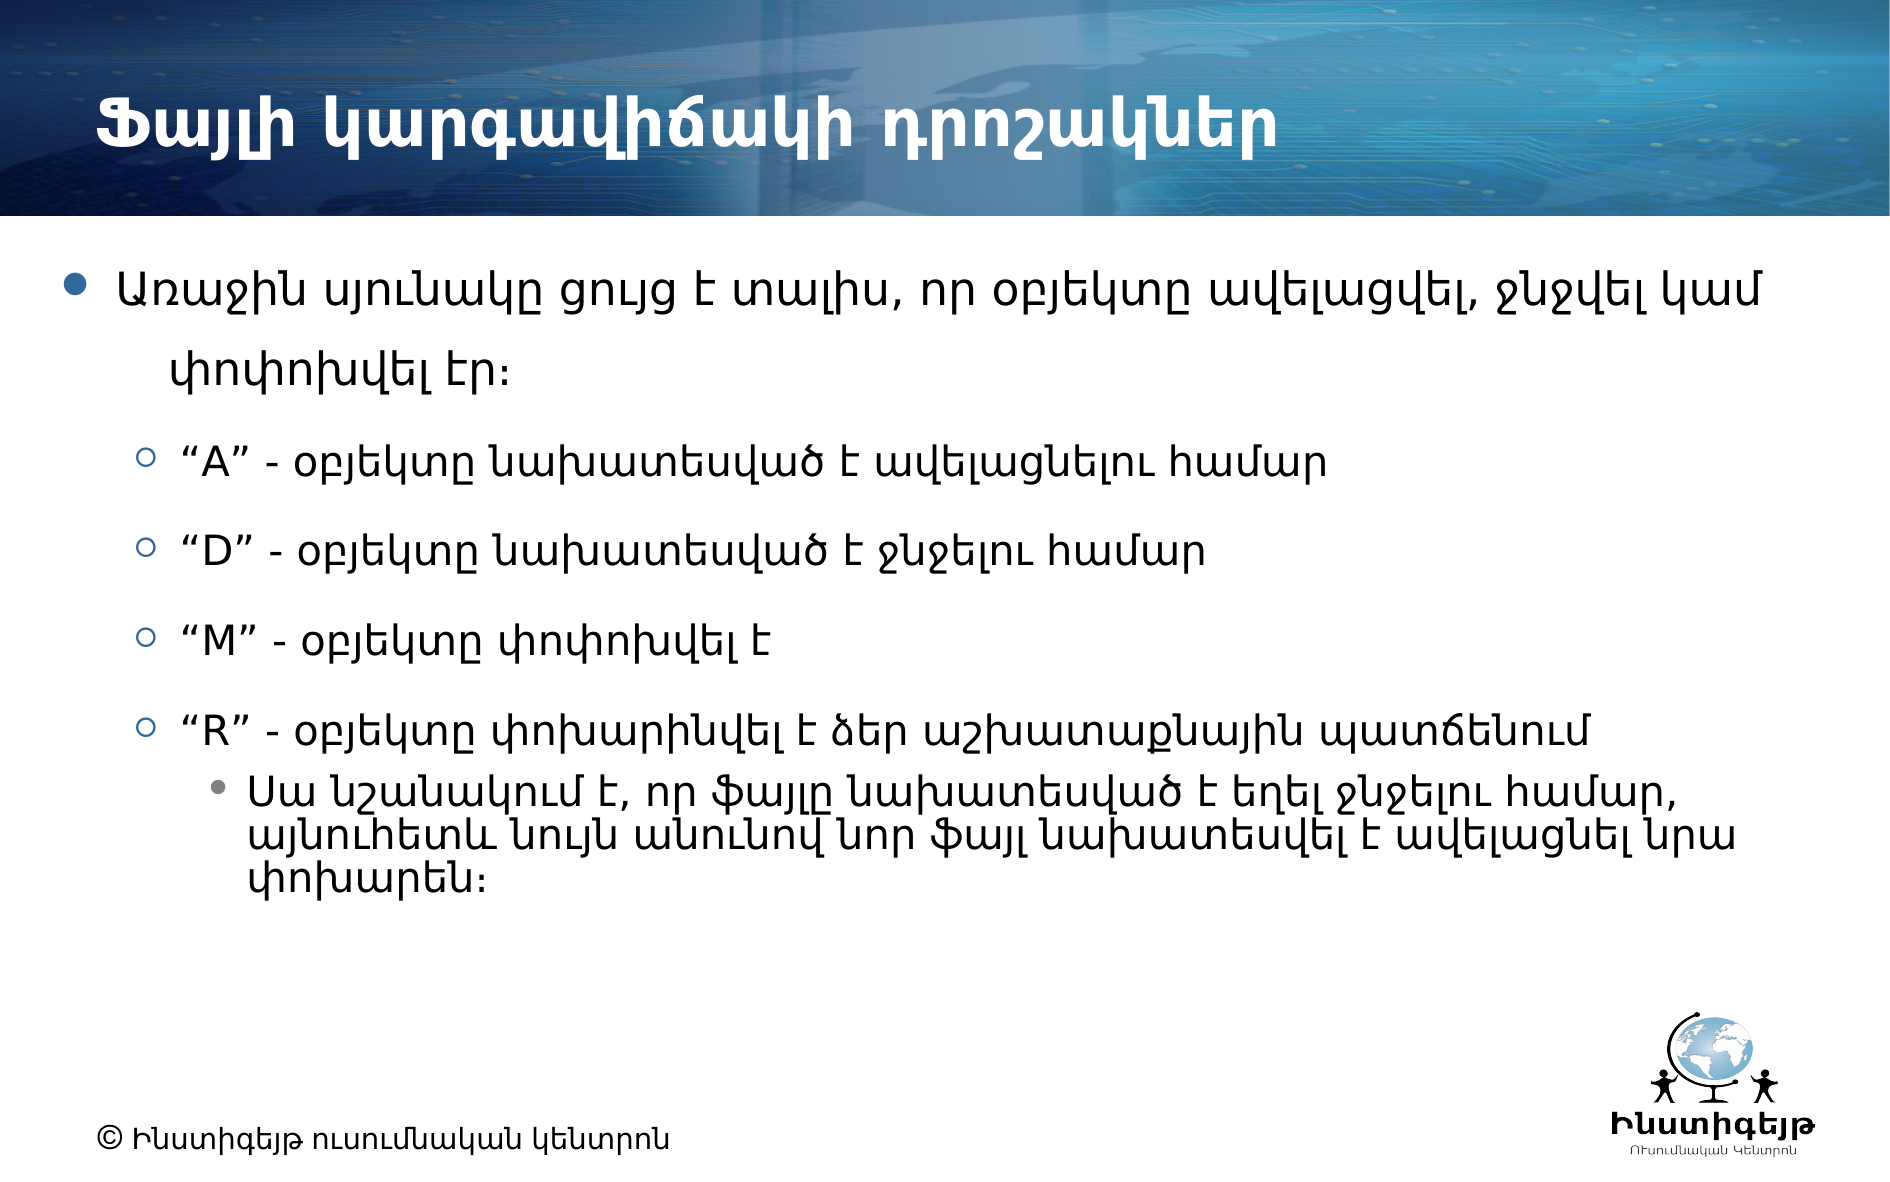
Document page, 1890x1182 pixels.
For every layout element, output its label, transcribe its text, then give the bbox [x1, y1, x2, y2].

picture [0, 0, 1890, 216]
picture [1612, 1012, 1815, 1157]
title Ֆայլի կարգավիճակի դրոշակներ [94, 54, 1793, 210]
list Առաջին սյունակը ցույց է տալիս, որ օբյեկտը ավելացվել, ջնջվել կամ փոփոխվել էր։ “A” - օբյեկտը նախատեսված է ավելացնելու համար “D” - օբյեկտը նախատեսված է ջնջելու համար “M” - օբյեկտը փոփոխվել է “R” - օբյեկտը փոխարինվել է ձեր աշխատաքնային պատճենում Սա նշանակում է, որ ֆայլը նախատեսված է եղել ջնջելու համար, այնուհետև նույն անունով նոր ֆայլ նախատեսվել է ավելացնել նրա փոխարեն։ [59, 236, 1831, 1001]
